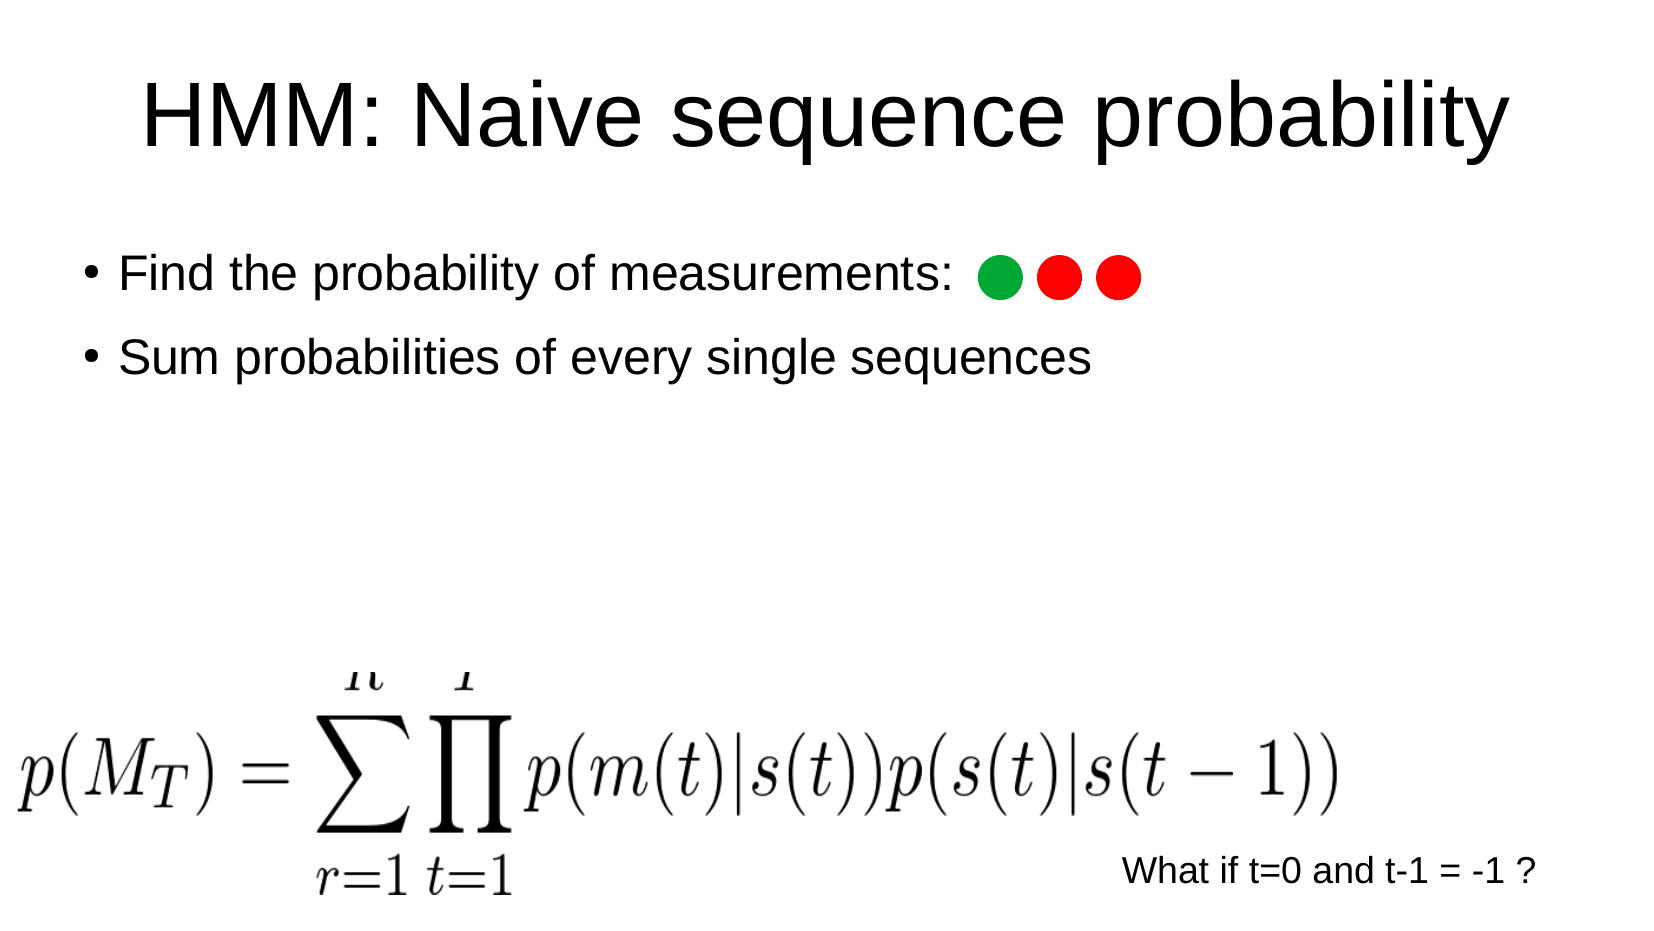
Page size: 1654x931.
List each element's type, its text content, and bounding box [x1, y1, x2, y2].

text_box [1096, 255, 1142, 301]
title HMM: Naive sequence probability [82, 37, 1571, 193]
text_box [977, 255, 1023, 301]
picture [17, 672, 1338, 895]
text_box What if t=0 and t-1 = -1 ? [1107, 841, 1552, 899]
subtitle Find the probability of measurements: Sum probabilities of every single sequences [82, 217, 1571, 758]
text_box [1036, 255, 1083, 301]
